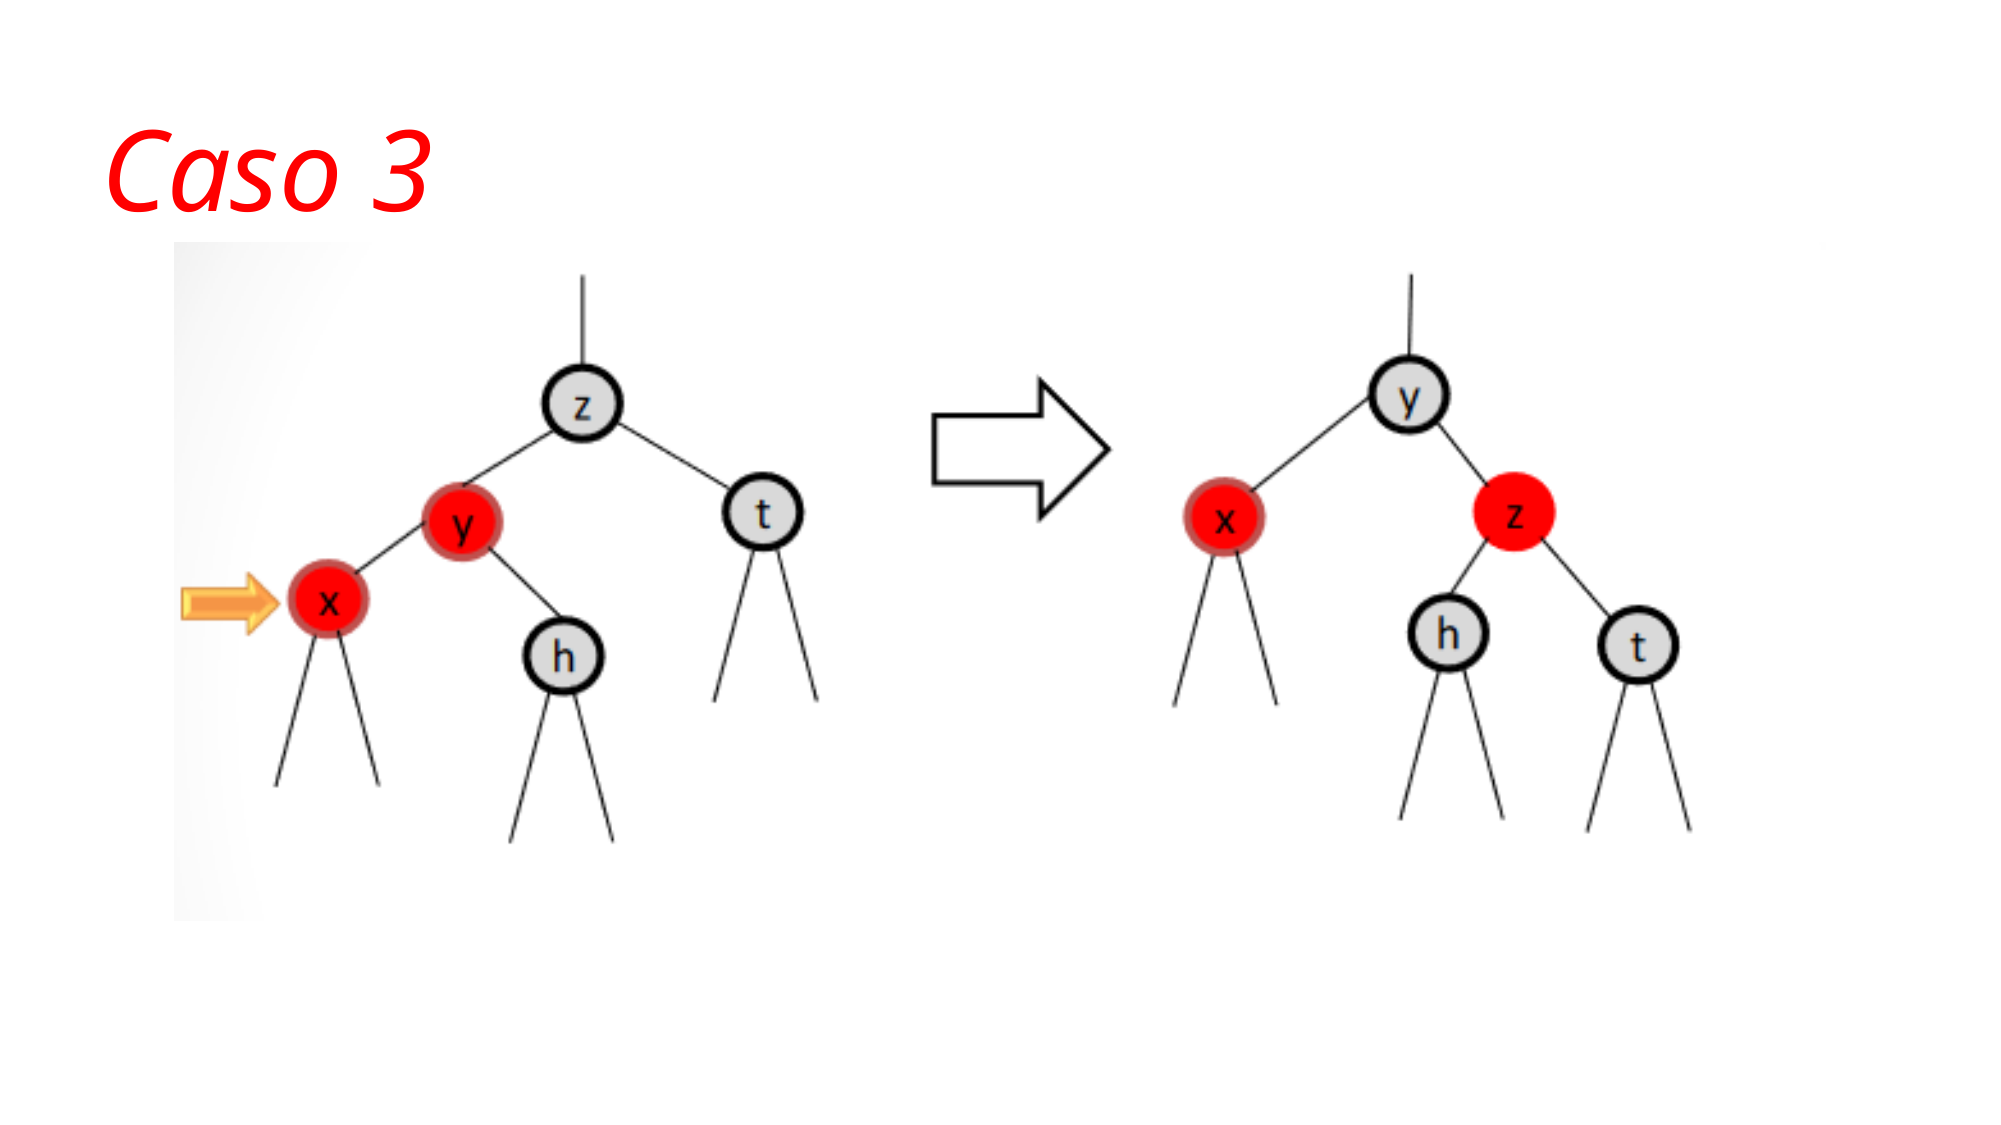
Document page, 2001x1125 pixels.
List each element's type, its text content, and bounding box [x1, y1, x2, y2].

picture [174, 242, 1826, 921]
text_box Caso 3 [86, 91, 1086, 243]
